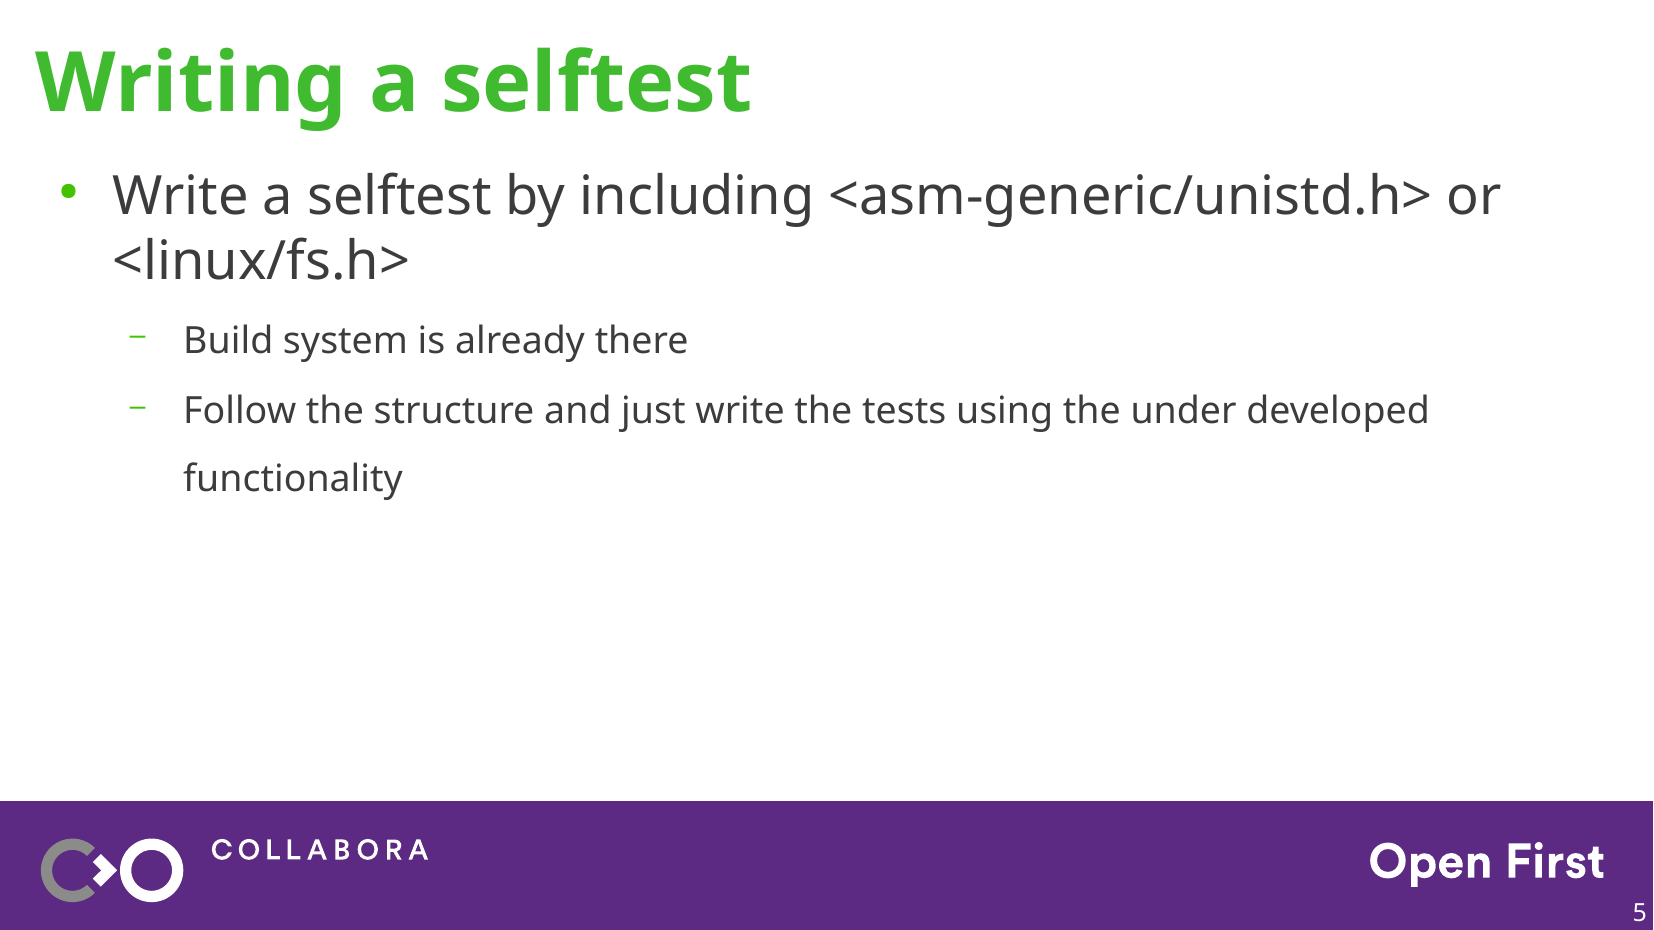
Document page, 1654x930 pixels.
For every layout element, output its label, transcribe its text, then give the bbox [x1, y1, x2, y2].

title Writing a selftest [35, 28, 1608, 192]
list Write a selftest by including <asm-generic/unistd.h> or <linux/fs.h> Build system is already there Follow the structure and just write the tests using the under developed functionality [41, 160, 1613, 804]
